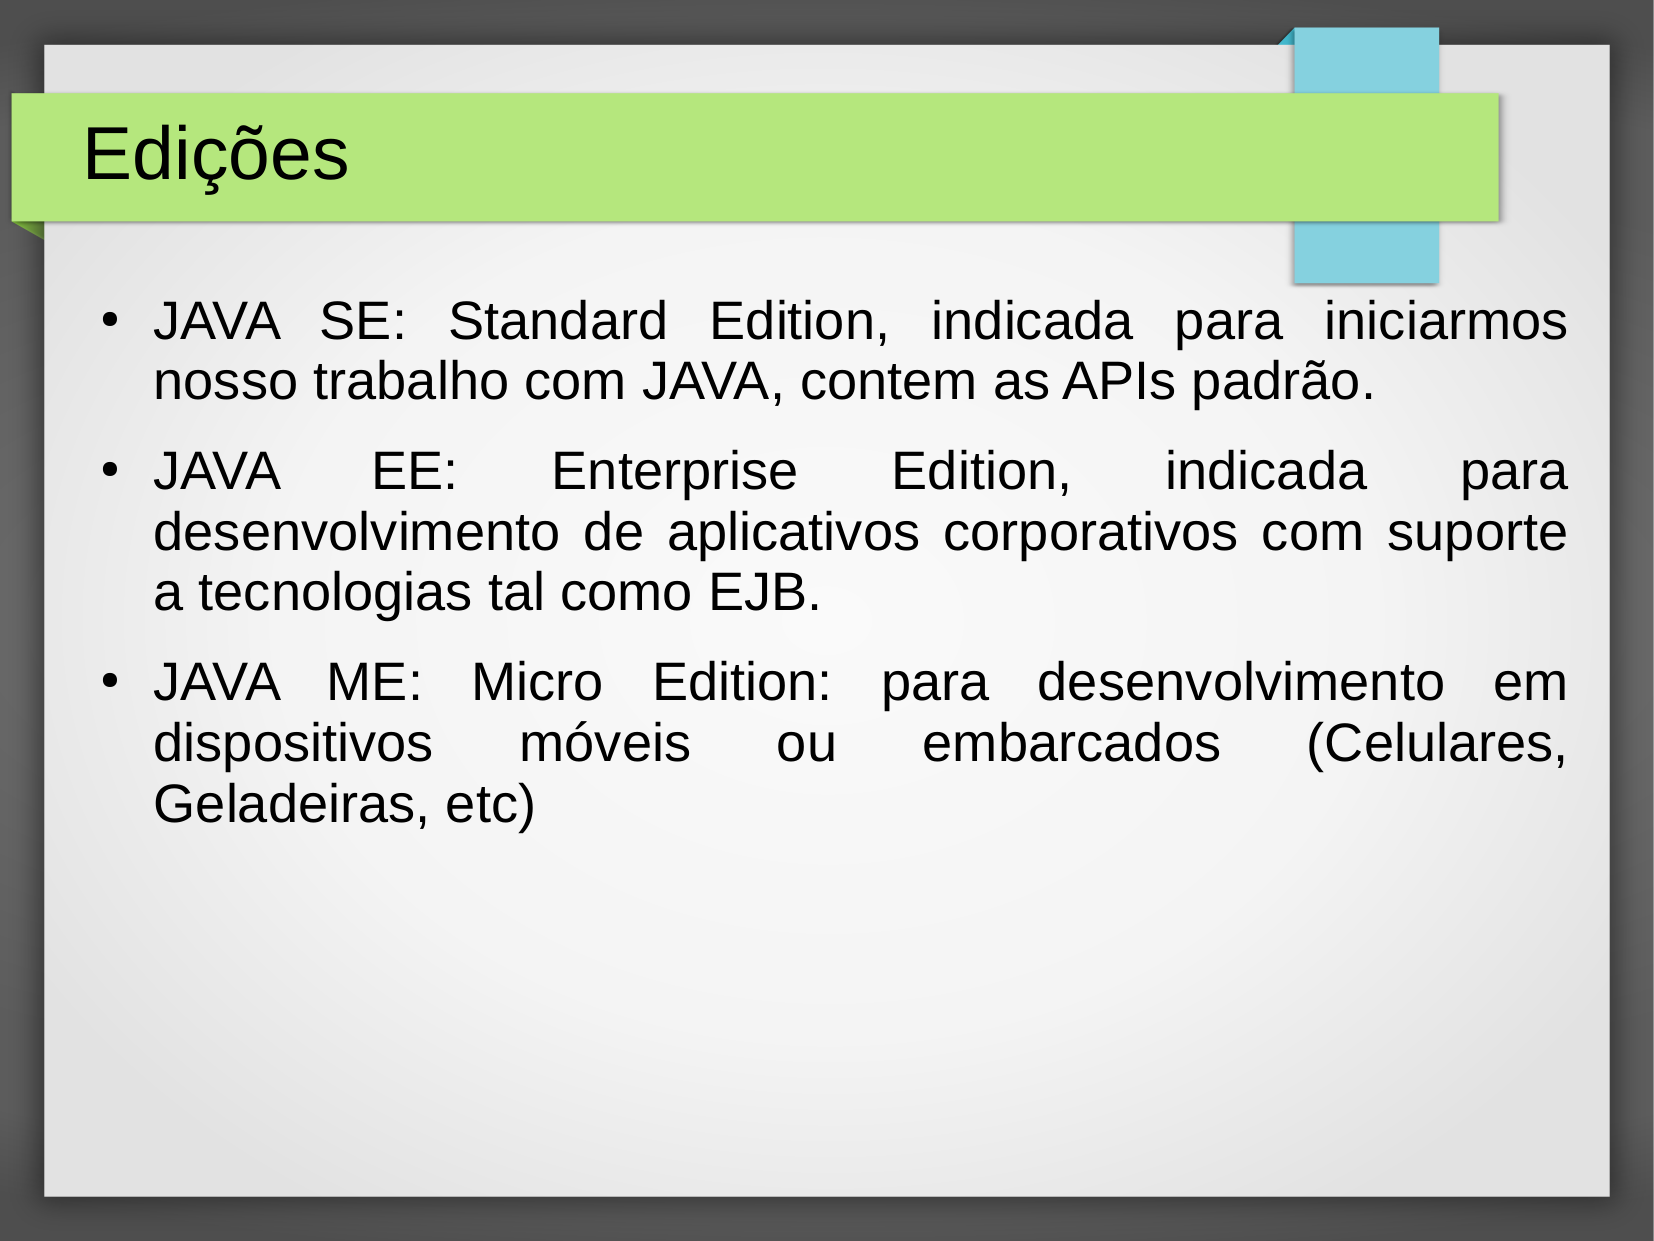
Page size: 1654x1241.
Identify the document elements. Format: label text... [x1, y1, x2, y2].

title Edições [82, 94, 1264, 213]
picture [0, 0, 1654, 1241]
list JAVA SE: Standard Edition, indicada para iniciarmos nosso trabalho com JAVA, contem as APIs padrão. JAVA EE: Enterprise Edition, indicada para desenvolvimento de aplicativos corporativos com suporte a tecnologias tal como EJB. JAVA ME: Micro Edition: para desenvolvimento em dispositivos móveis ou embarcados (Celulares, Geladeiras, etc) [82, 290, 1571, 1010]
